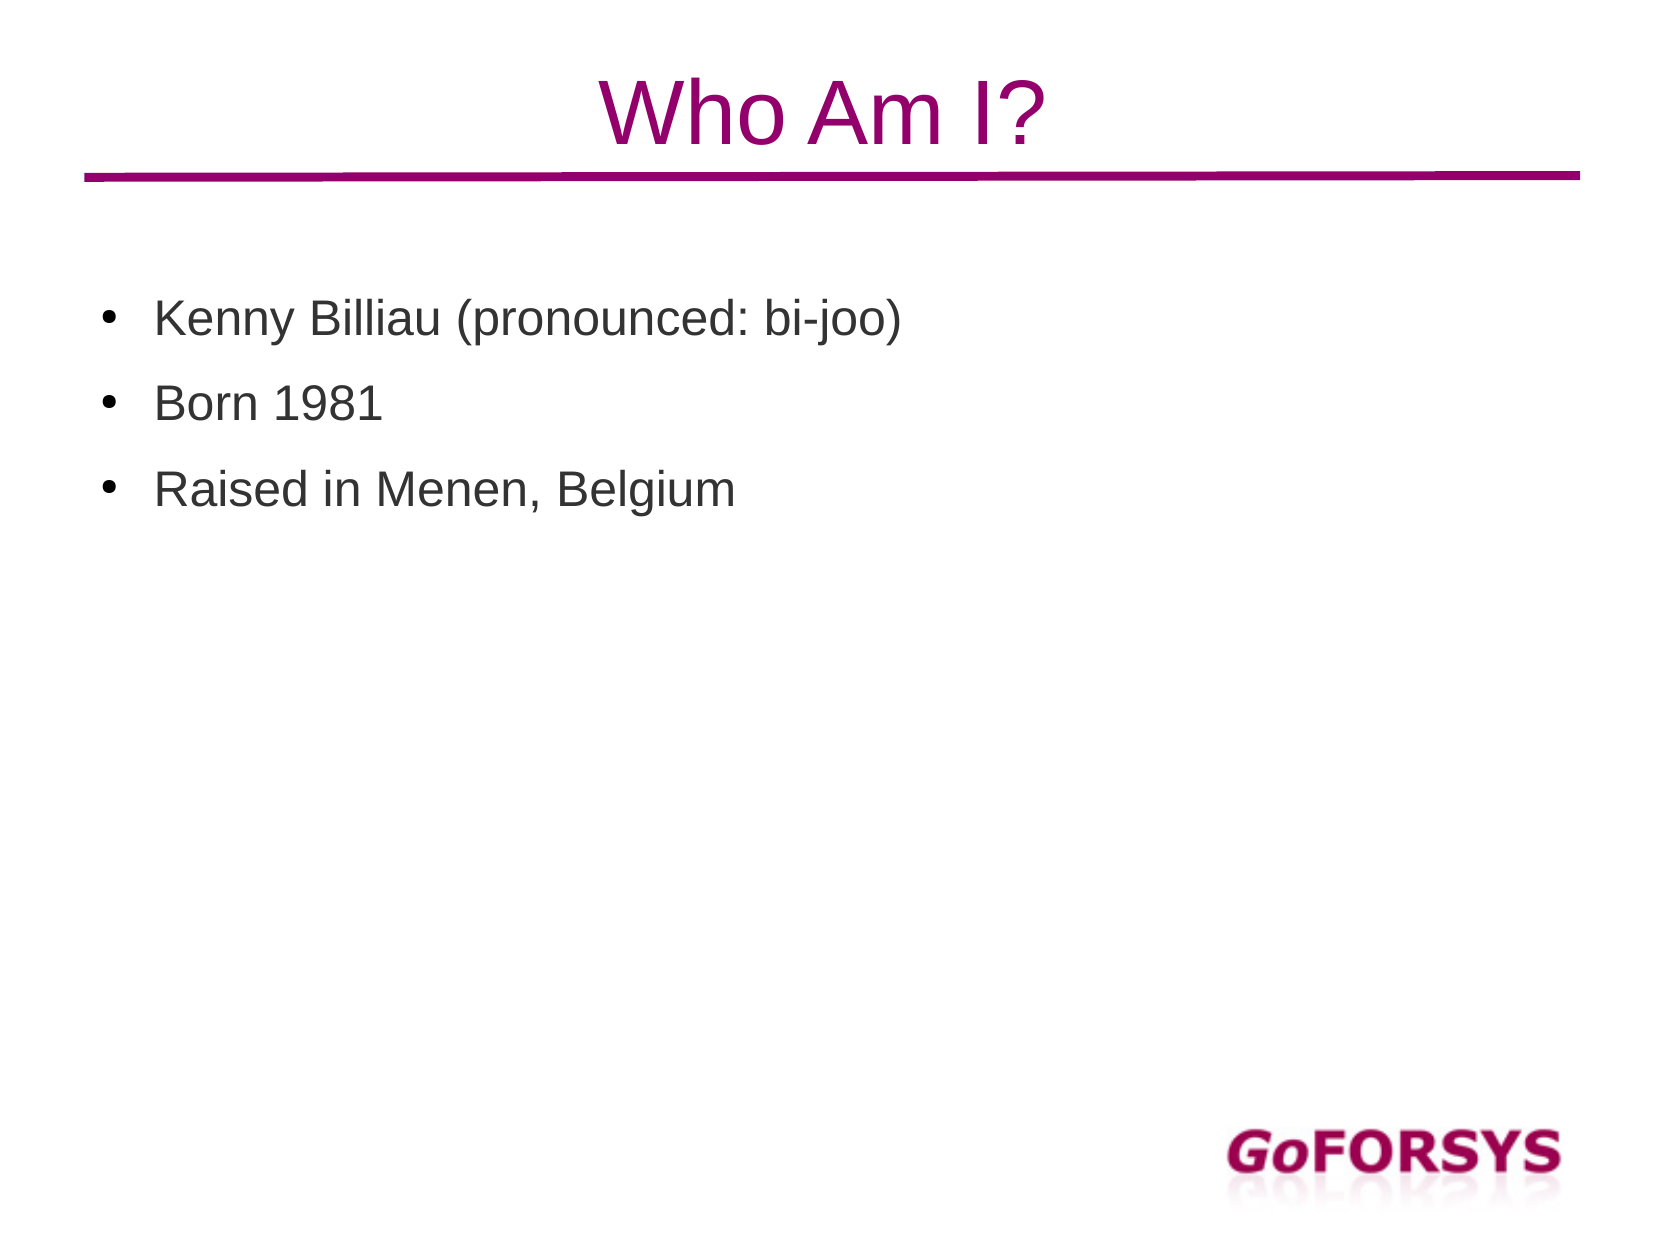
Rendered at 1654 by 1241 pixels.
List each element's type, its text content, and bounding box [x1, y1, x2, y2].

list Kenny Billiau (pronounced: bi-joo) Born 1981 Raised in Menen, Belgium [82, 290, 1571, 1094]
title Who Am I? [75, 56, 1571, 170]
picture [1211, 1115, 1574, 1241]
